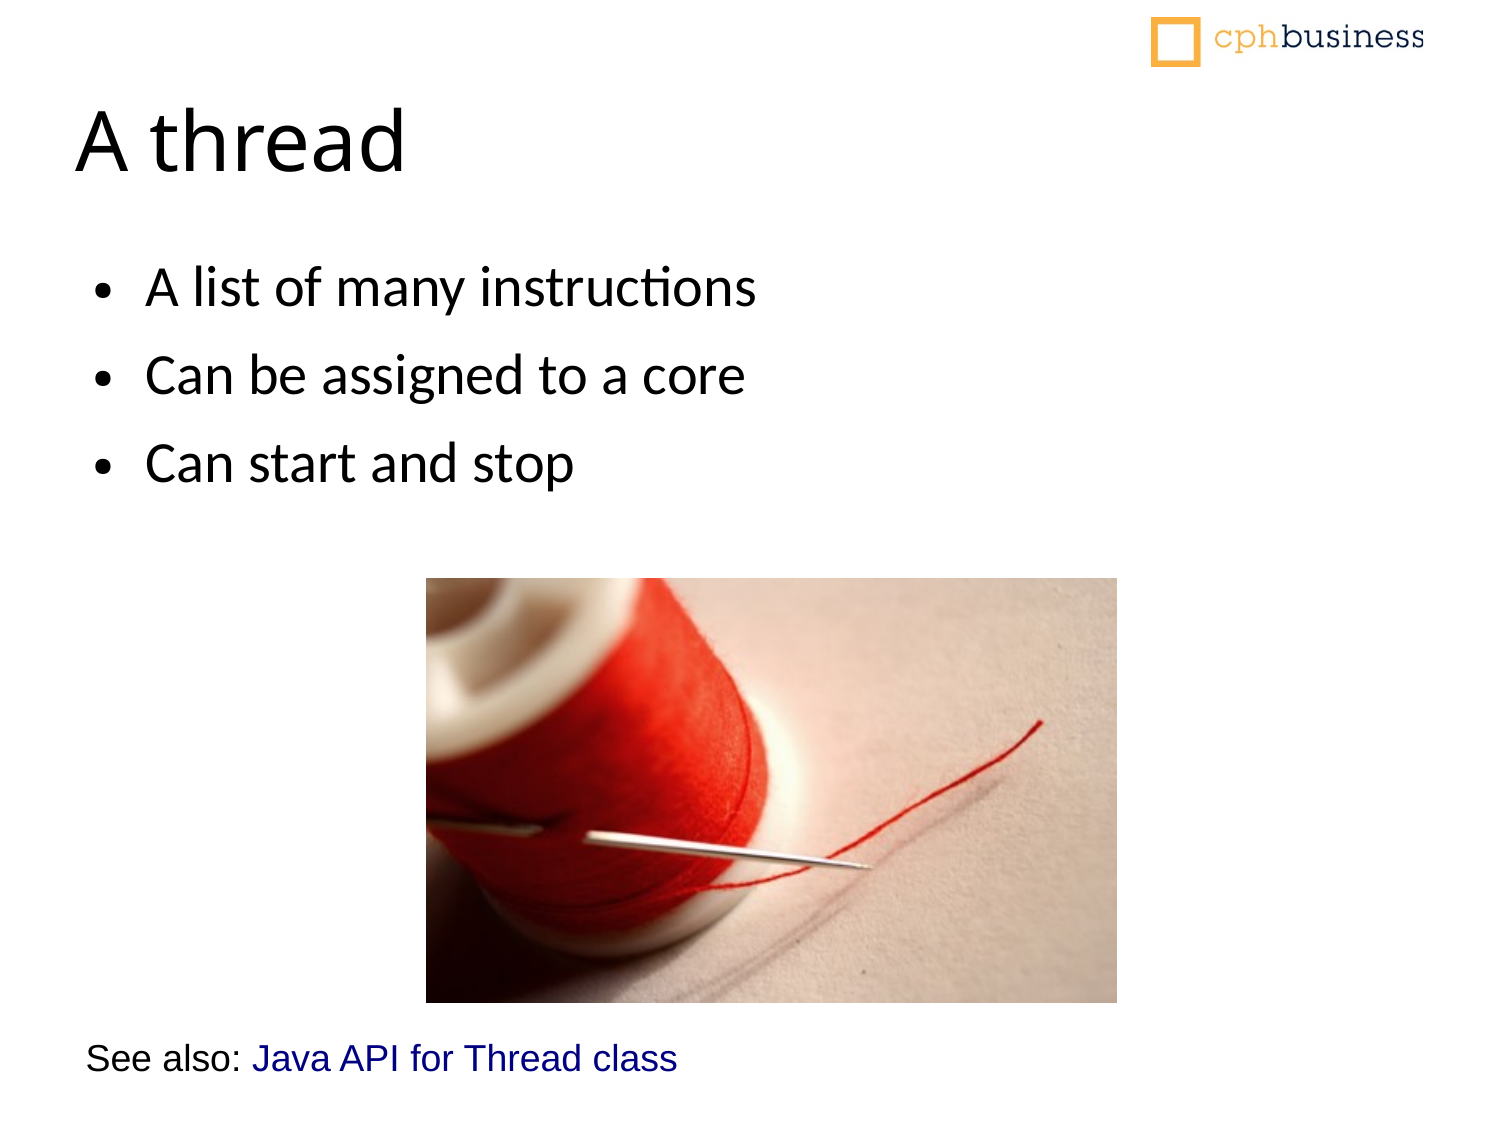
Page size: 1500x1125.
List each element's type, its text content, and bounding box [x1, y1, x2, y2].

title A thread [75, 44, 1425, 233]
list A list of many instructions Can be assigned to a core Can start and stop [75, 263, 1425, 916]
text_box See also: Java API for Thread class [70, 1029, 1418, 1087]
picture [426, 578, 1117, 1003]
picture [1151, 17, 1424, 44]
